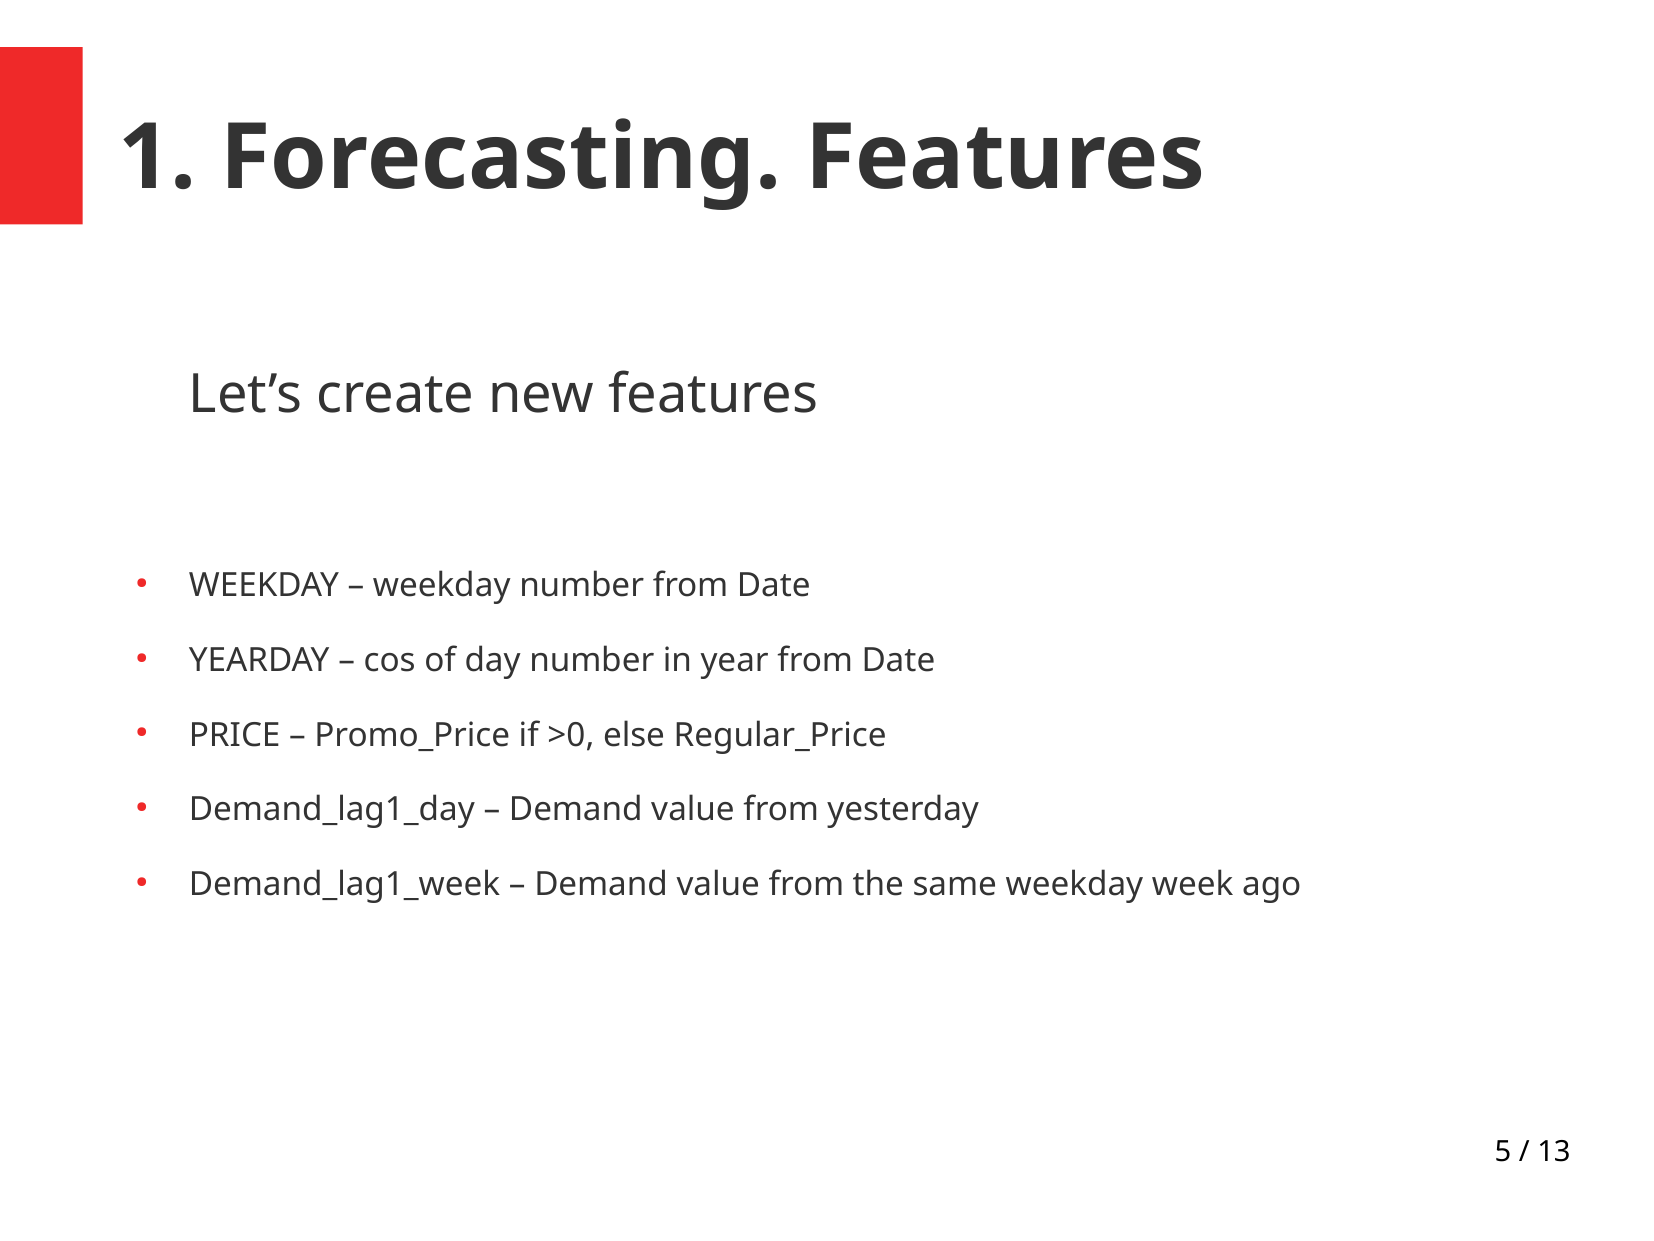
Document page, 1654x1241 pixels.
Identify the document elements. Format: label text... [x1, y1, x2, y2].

title 1. Forecasting. Features [118, 49, 1571, 257]
list Let’s create new features WEEKDAY – weekday number from Date YEARDAY – cos of day number in year from Date PRICE – Promo_Price if >0, else Regular_Price Demand_lag1_day – Demand value from yesterday Demand_lag1_week – Demand value from the same weekday week ago [118, 354, 1536, 1074]
